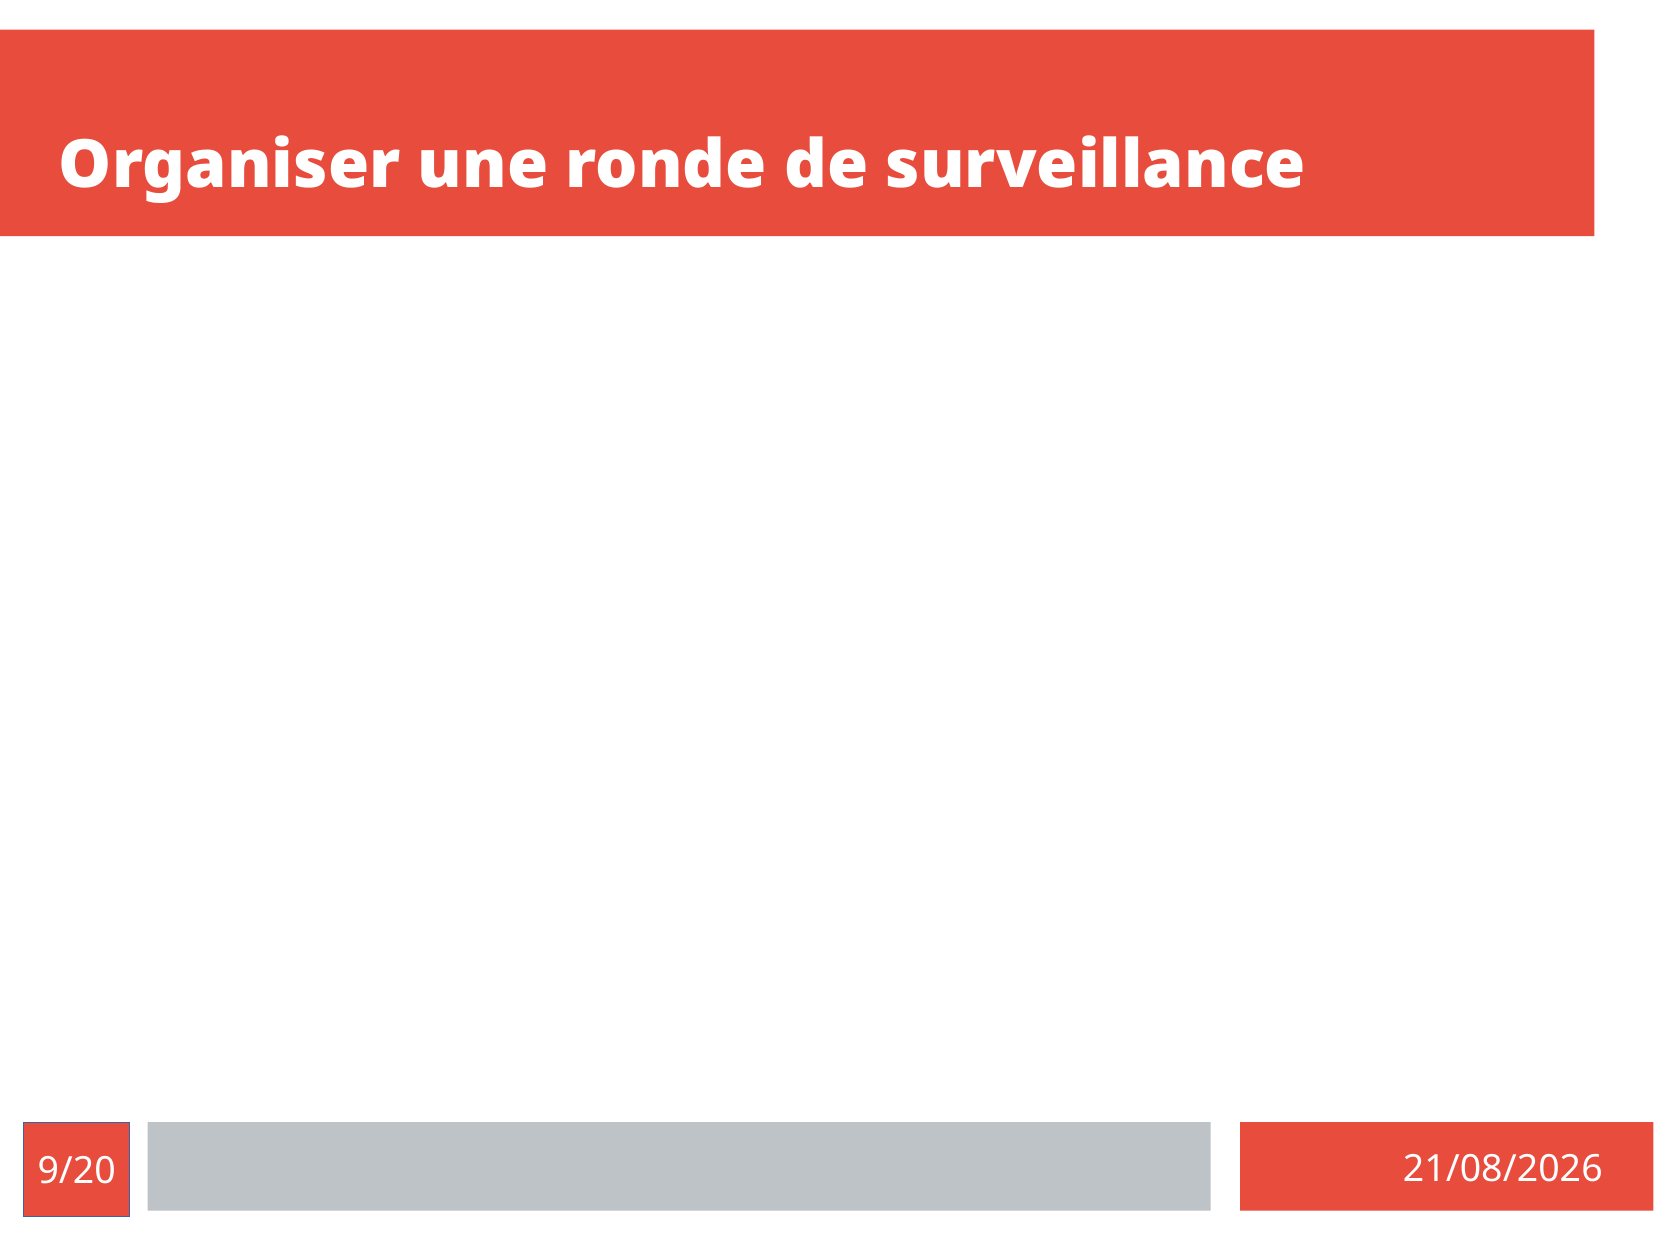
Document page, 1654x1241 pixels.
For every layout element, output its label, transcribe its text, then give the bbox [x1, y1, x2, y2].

text_box <numéro>/20 [23, 1122, 130, 1217]
title Organiser une ronde de surveillance [59, 59, 1595, 207]
text_box 27/01/2020 [1388, 1133, 1634, 1196]
